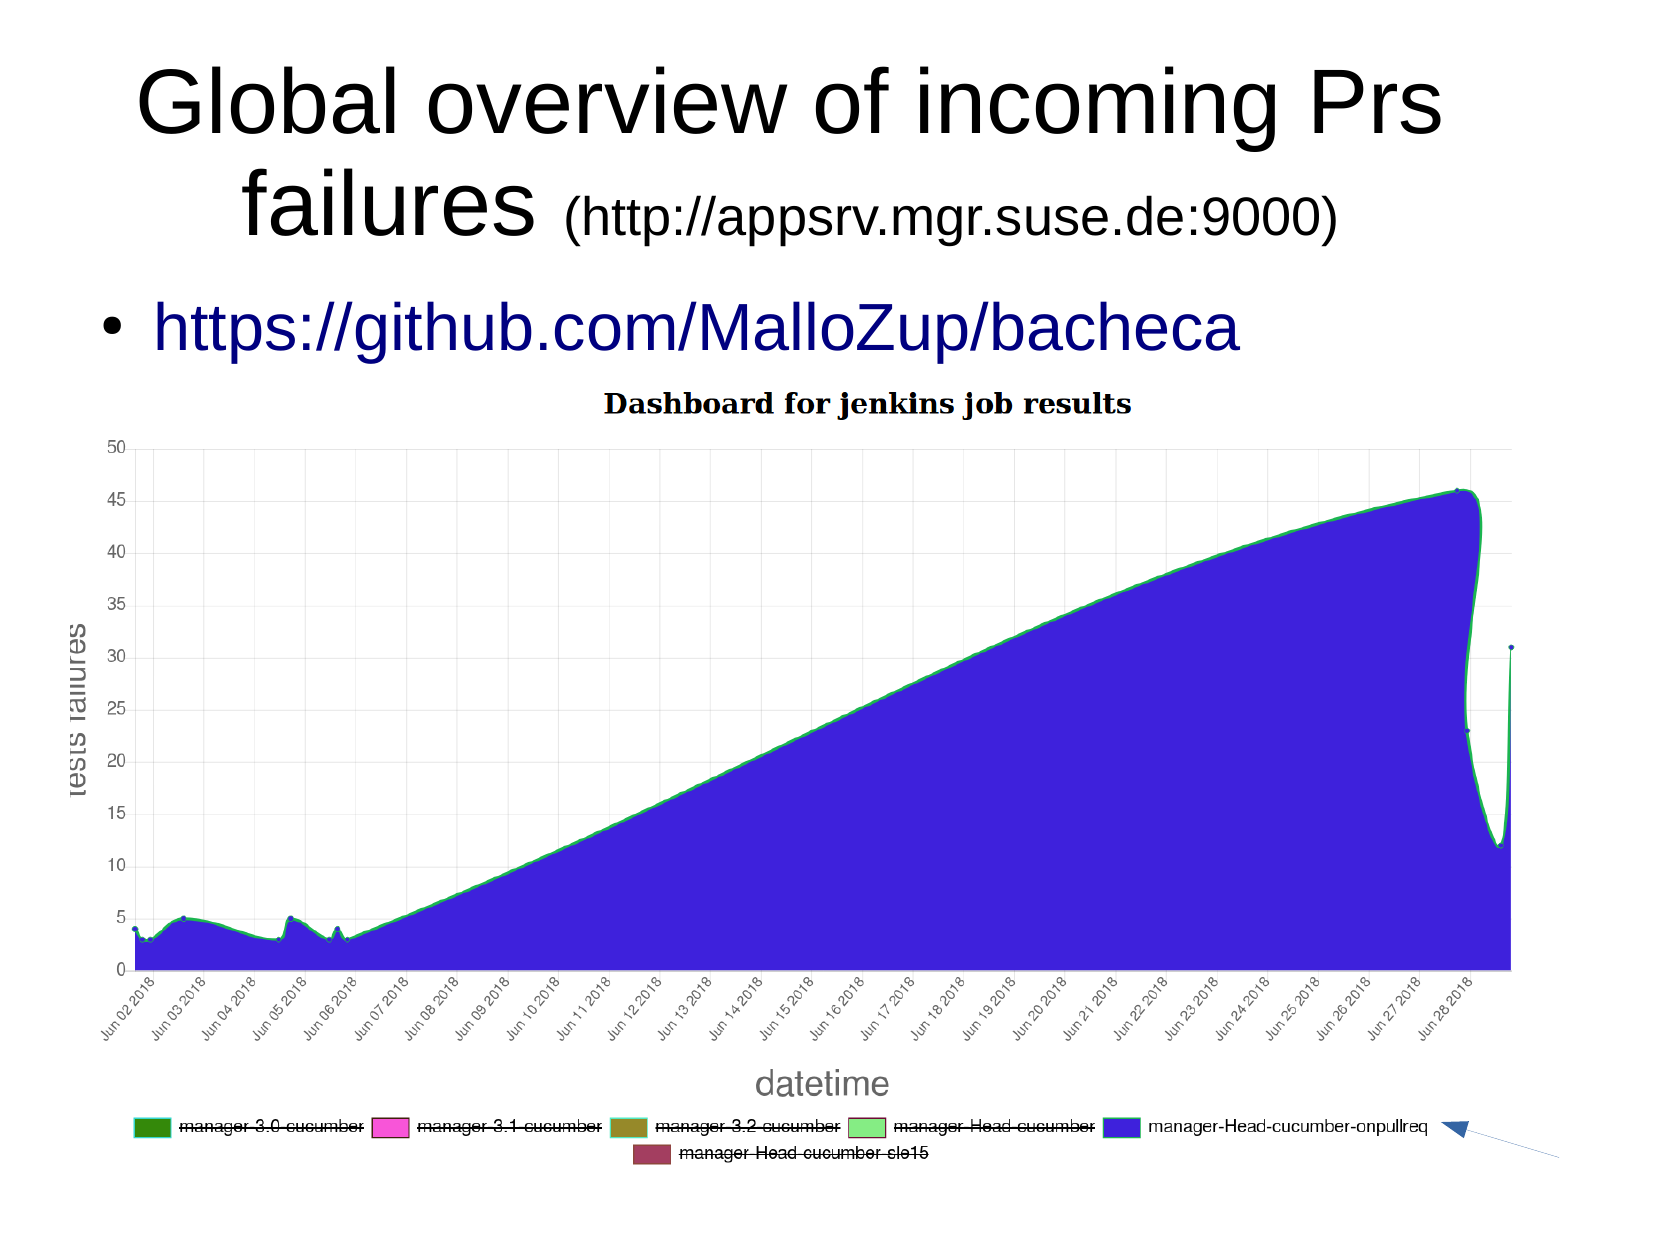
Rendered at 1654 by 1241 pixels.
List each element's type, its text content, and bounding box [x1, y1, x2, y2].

list https://github.com/MalloZup/bacheca [82, 290, 1571, 375]
title Global overview of incoming Prs failures (http://appsrv.mgr.suse.de:9000) [47, 20, 1536, 286]
picture [70, 375, 1634, 1193]
